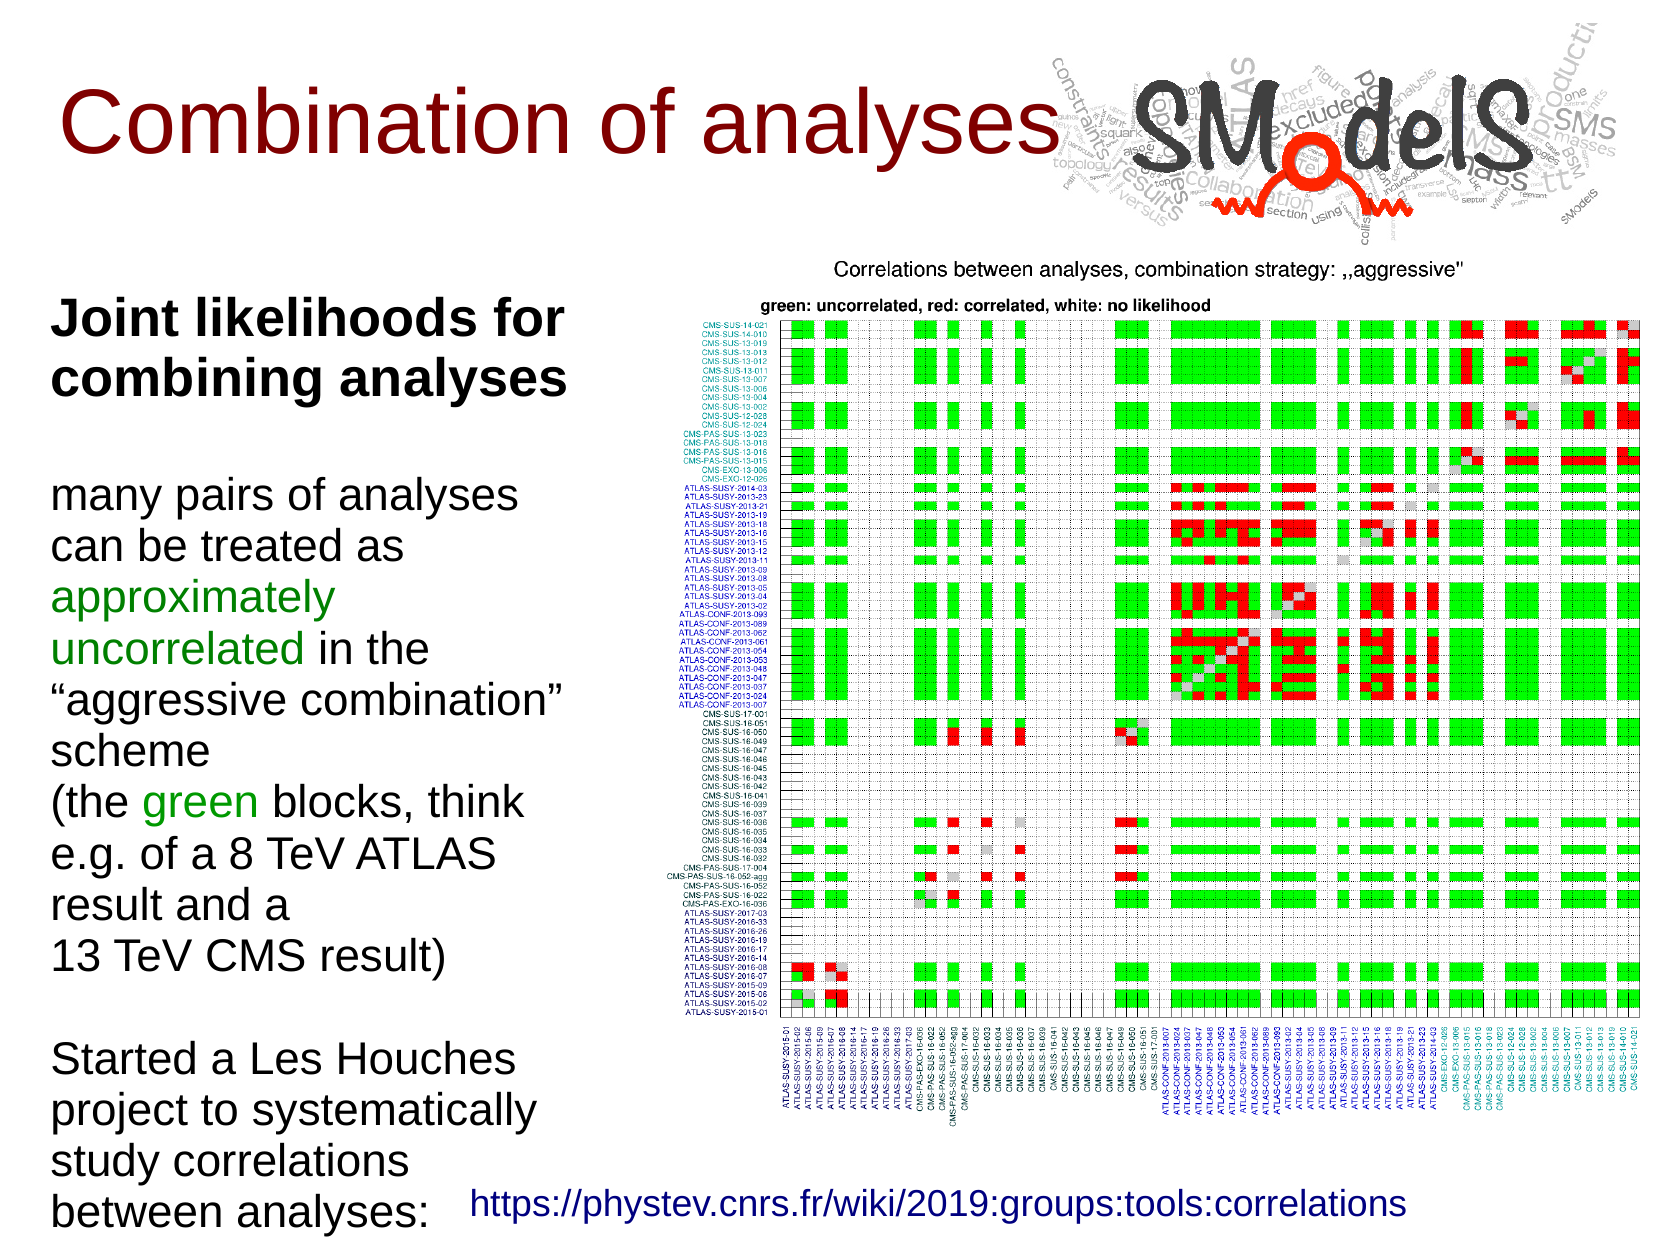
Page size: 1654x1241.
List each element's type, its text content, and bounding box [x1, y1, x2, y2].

text_box https://phystev.cnrs.fr/wiki/2019:groups:tools:correlations [454, 1175, 1554, 1233]
picture [661, 23, 1653, 1154]
text_box Joint likelihoods for combining analyses many pairs of analyses can be treated as approximately uncorrelated in the “aggressive combination” scheme (the green blocks, think e.g. of a 8 TeV ATLAS result and a 13 TeV CMS result) Started a Les Houches project to systematically study correlations between analyses: [35, 279, 603, 1241]
title Combination of analyses [58, 19, 1606, 225]
